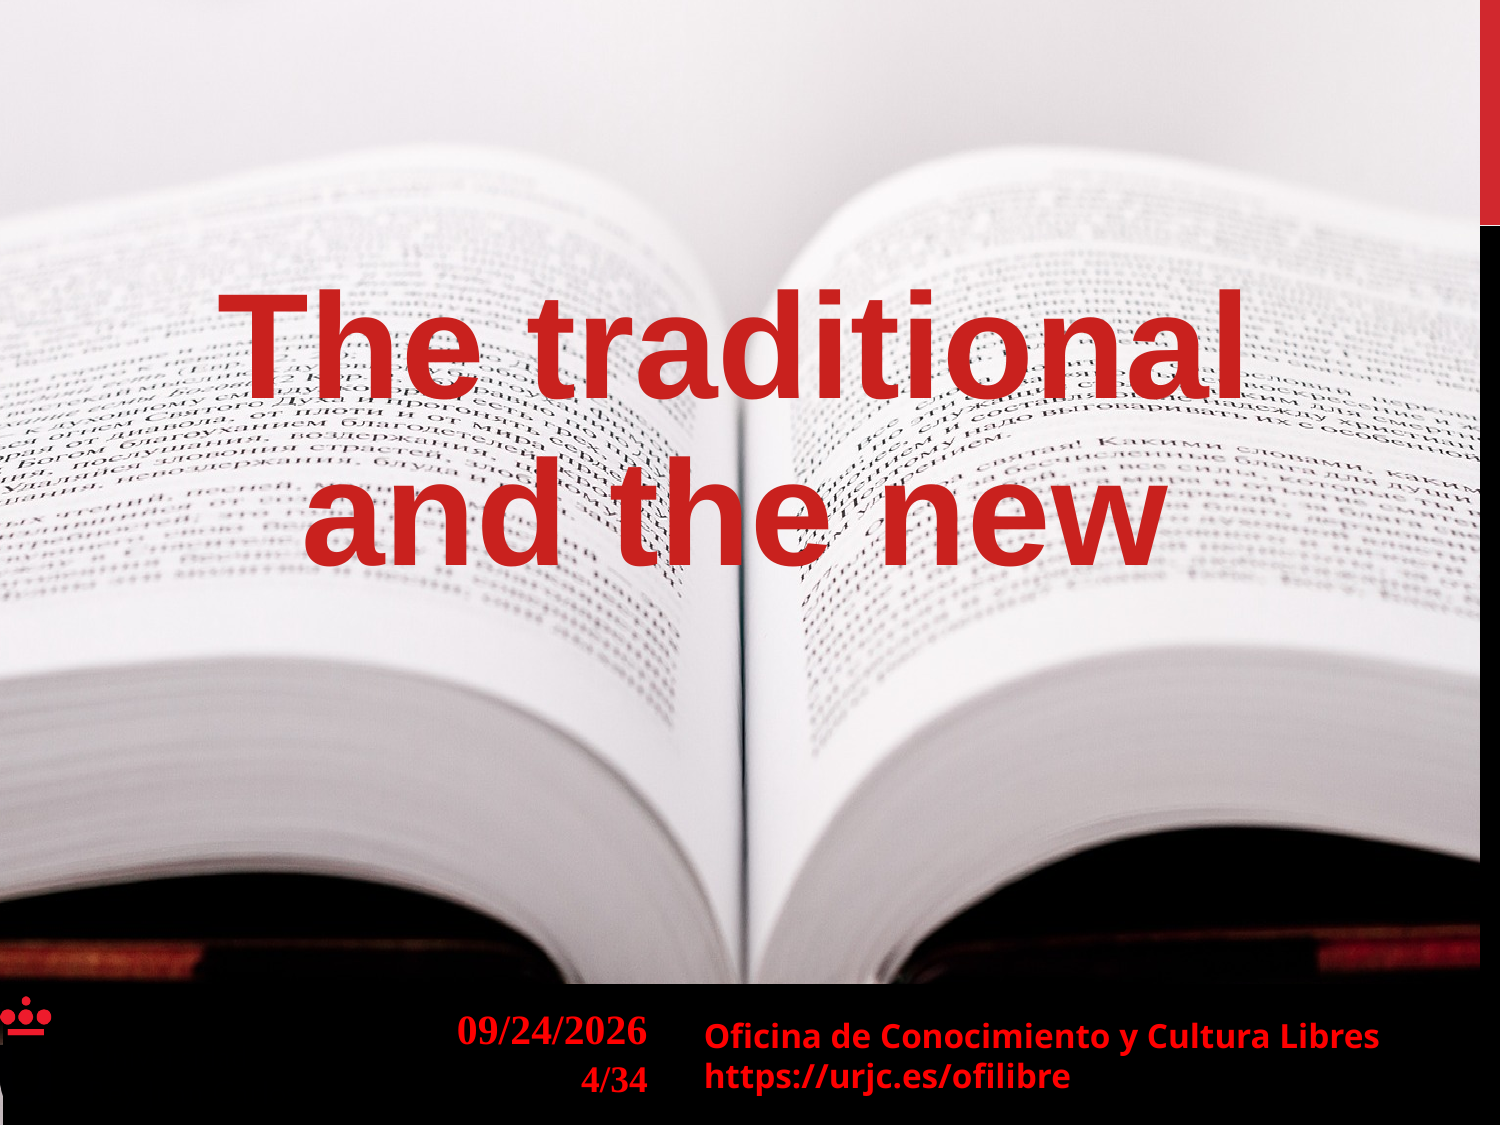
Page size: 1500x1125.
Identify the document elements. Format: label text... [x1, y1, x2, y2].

text_box The traditional and the new [120, 254, 1351, 605]
picture [0, 0, 1500, 1014]
title [75, 285, 1425, 661]
